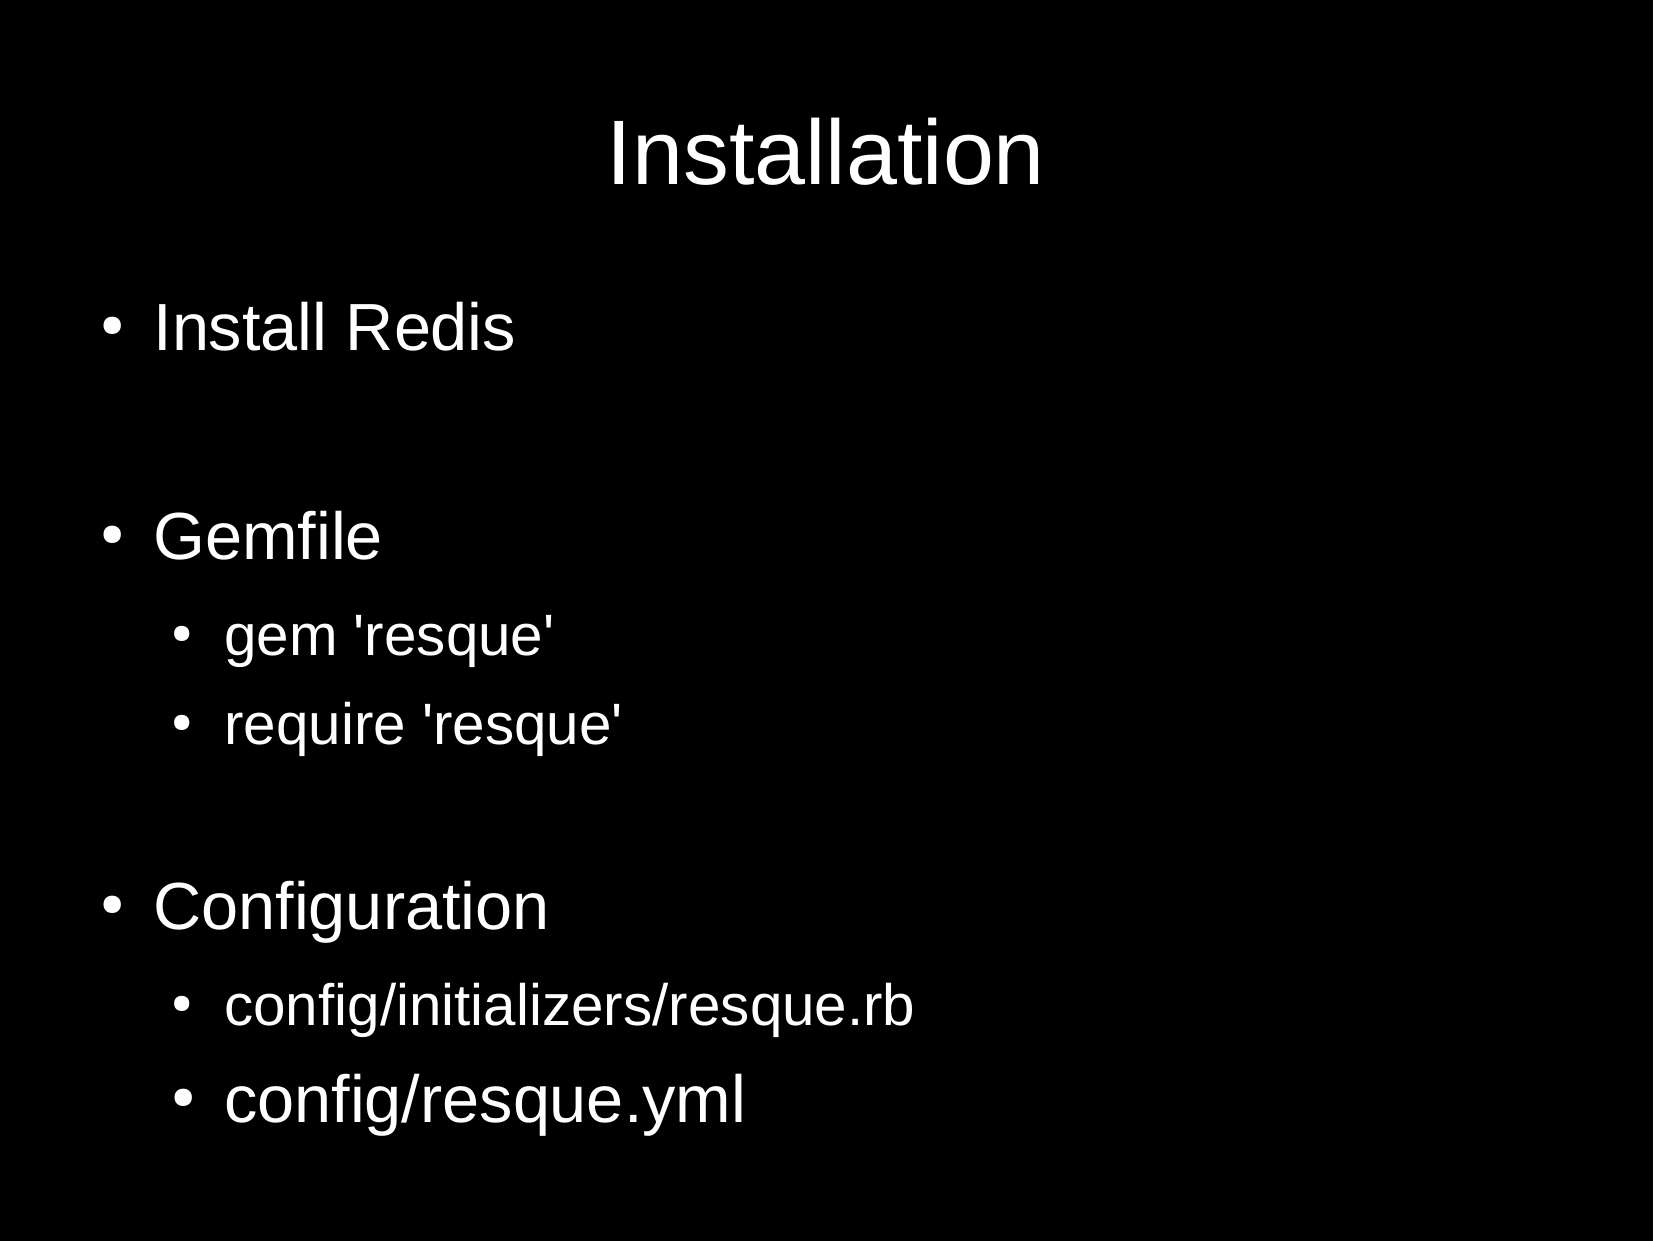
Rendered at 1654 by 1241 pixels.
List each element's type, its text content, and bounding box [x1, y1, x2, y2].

list Install Redis Gemfile gem 'resque' require 'resque' Configuration config/initializers/resque.rb config/resque.yml [82, 290, 1571, 1136]
title Installation [82, 49, 1571, 257]
